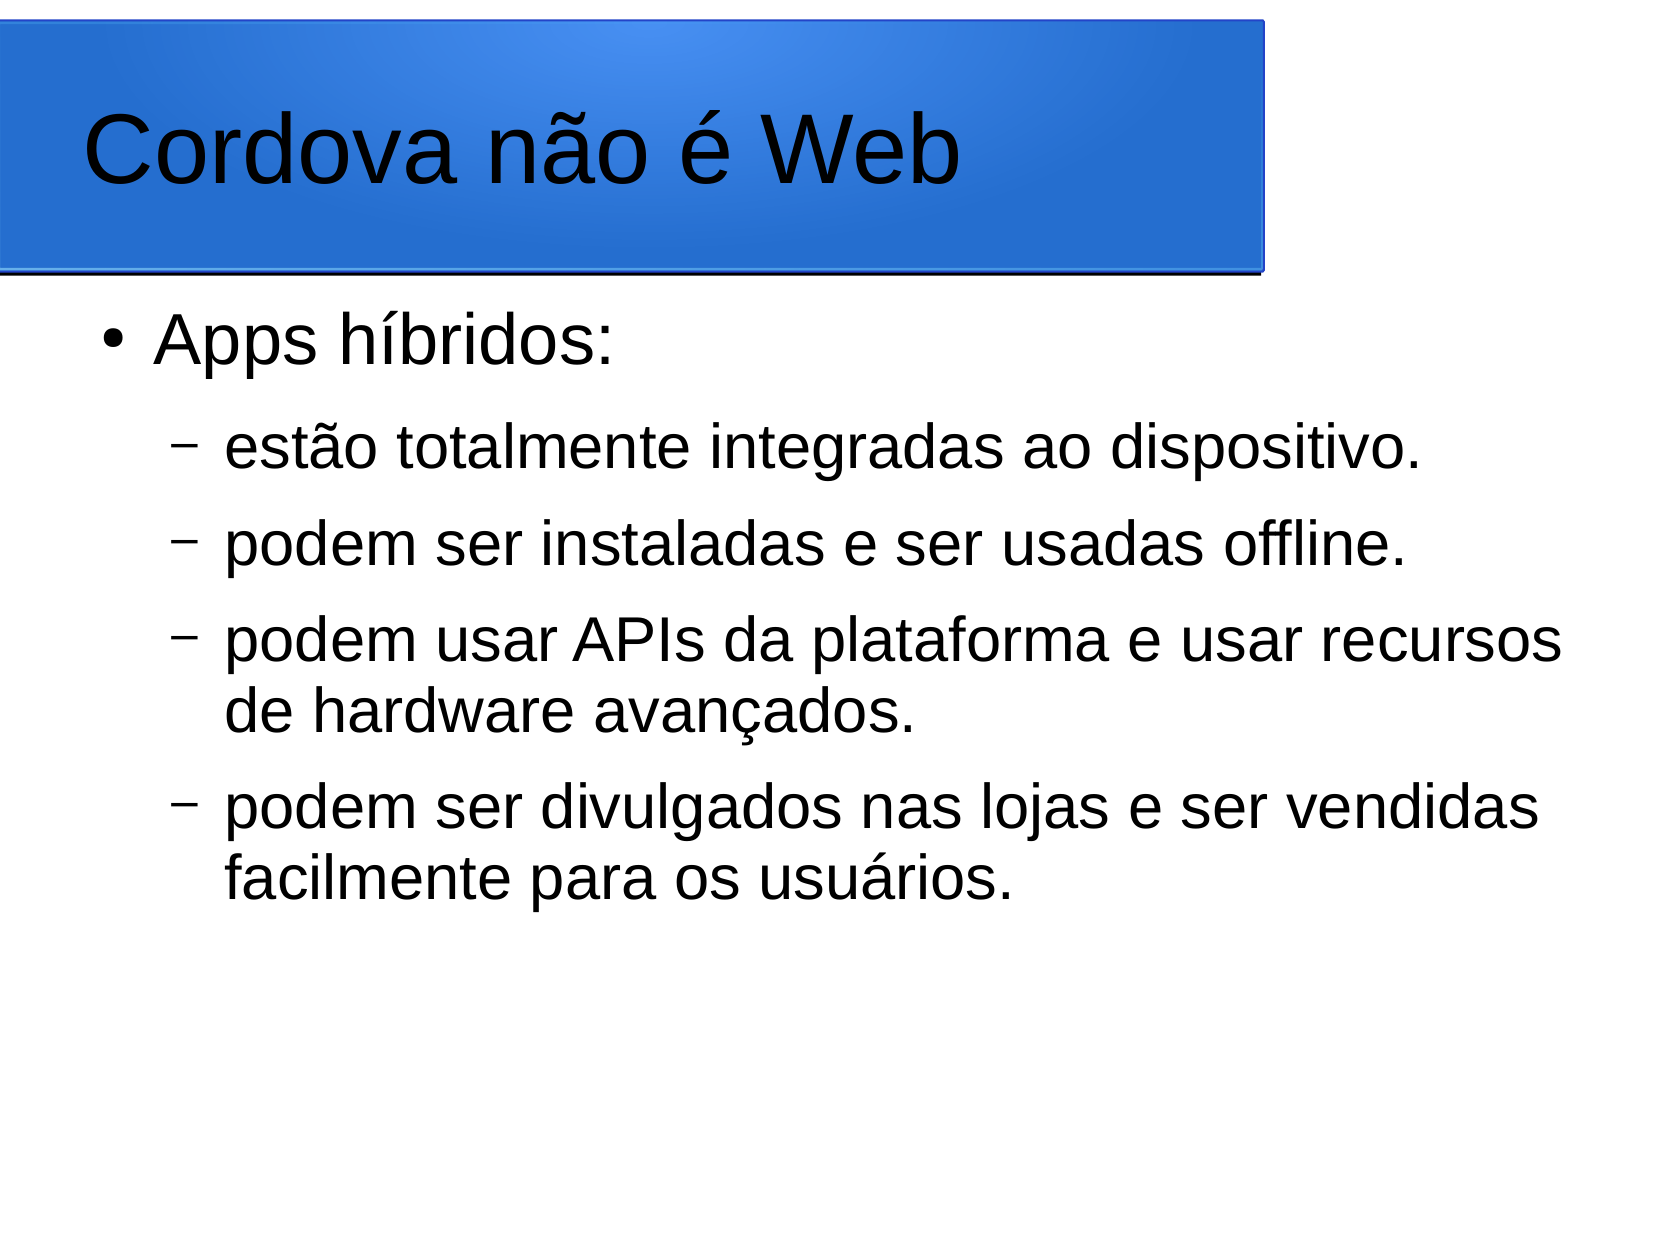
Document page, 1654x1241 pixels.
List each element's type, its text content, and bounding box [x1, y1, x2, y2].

list Apps híbridos: estão totalmente integradas ao dispositivo. podem ser instaladas e ser usadas offline. podem usar APIs da plataforma e usar recursos de hardware avançados. podem ser divulgados nas lojas e ser vendidas facilmente para os usuários. [82, 299, 1571, 1019]
title Cordova não é Web [82, 47, 1235, 252]
